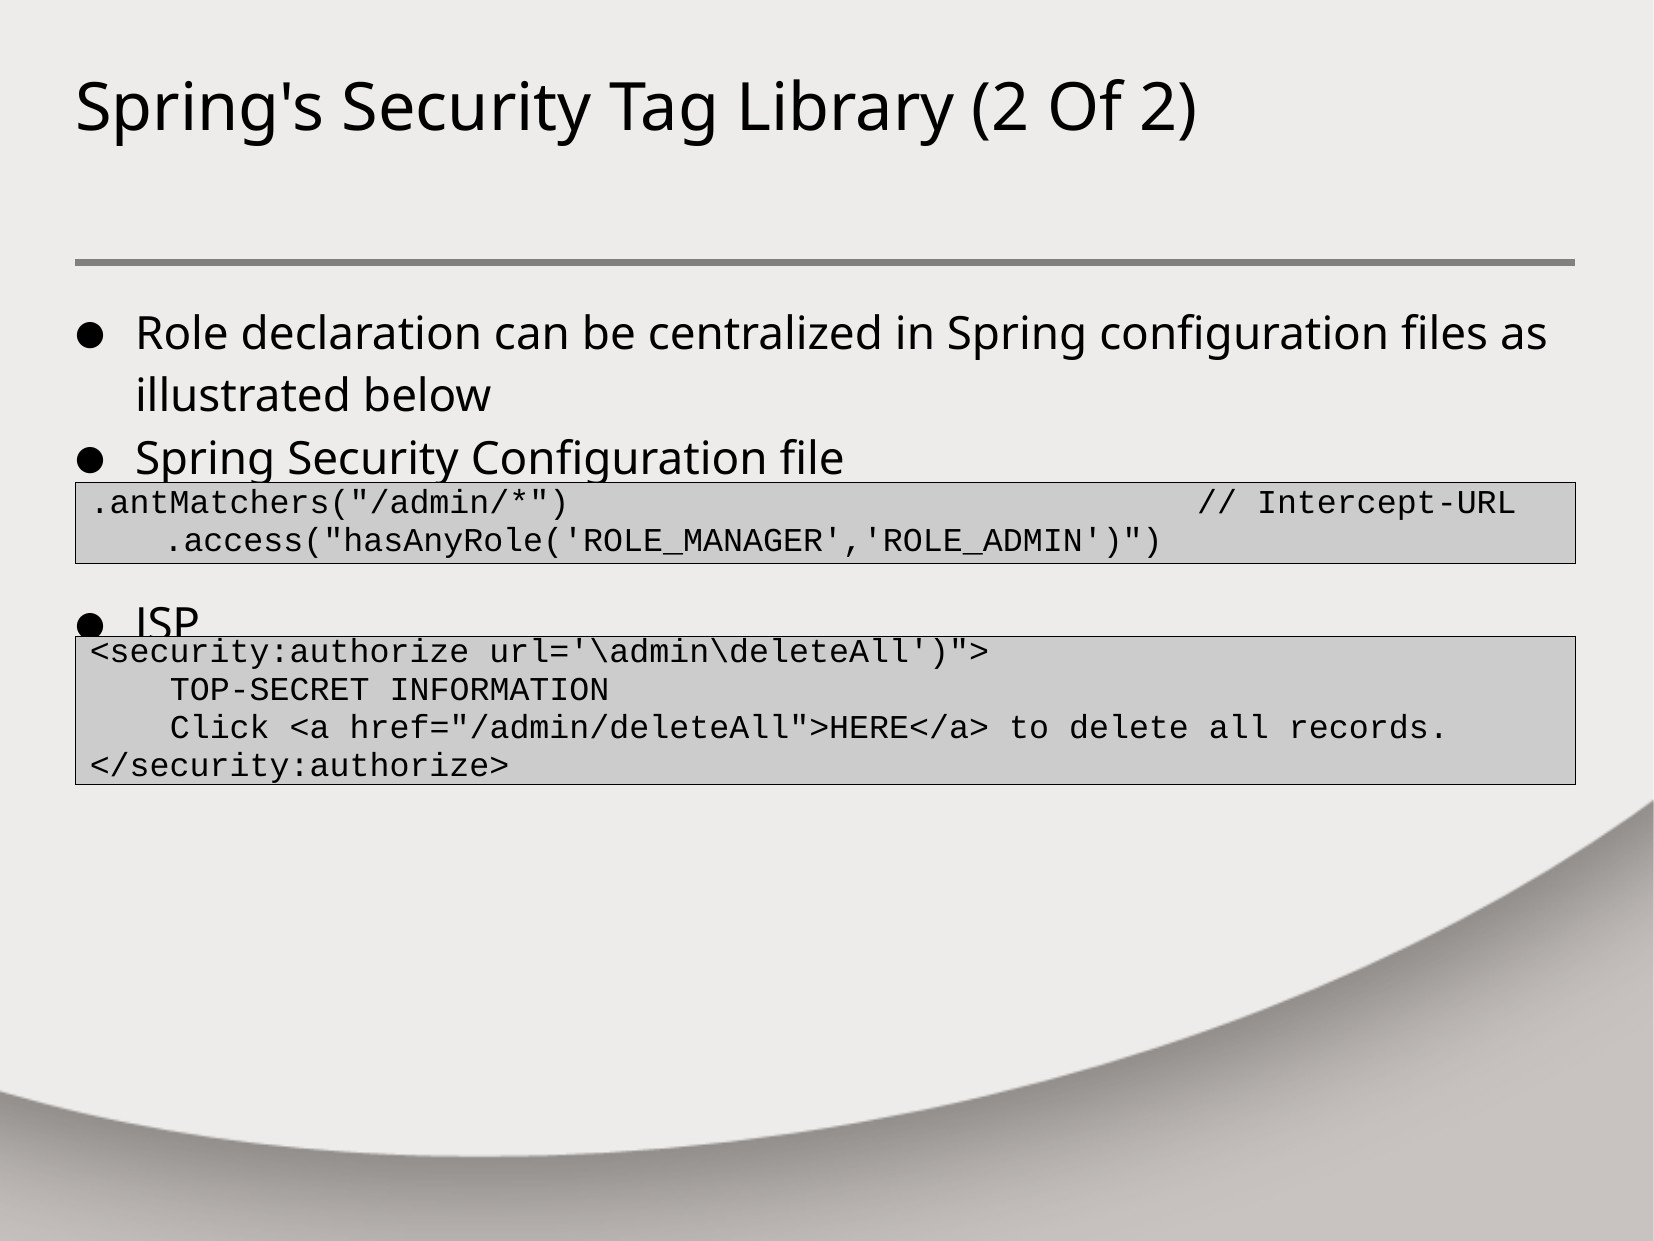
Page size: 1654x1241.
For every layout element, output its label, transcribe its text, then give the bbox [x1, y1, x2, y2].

text_box .antMatchers("/admin/*") // Intercept-URL .access("hasAnyRole('ROLE_MANAGER','ROLE_ADMIN')") [75, 482, 1576, 564]
text_box <security:authorize url='\admin\deleteAll')"> TOP-SECRET INFORMATION Click <a href="/admin/deleteAll">HERE</a> to delete all records. </security:authorize> [75, 636, 1576, 785]
list Role declaration can be centralized in Spring configuration files as illustrated below Spring Security Configuration file JSP [75, 300, 1576, 482]
list Role declaration can be centralized in Spring configuration files as illustrated below Spring Security Configuration file JSP [75, 564, 1576, 636]
picture [0, 0, 1654, 1241]
title Spring's Security Tag Library (2 Of 2) [75, 75, 1576, 226]
list Role declaration can be centralized in Spring configuration files as illustrated below Spring Security Configuration file JSP [75, 785, 1576, 1163]
